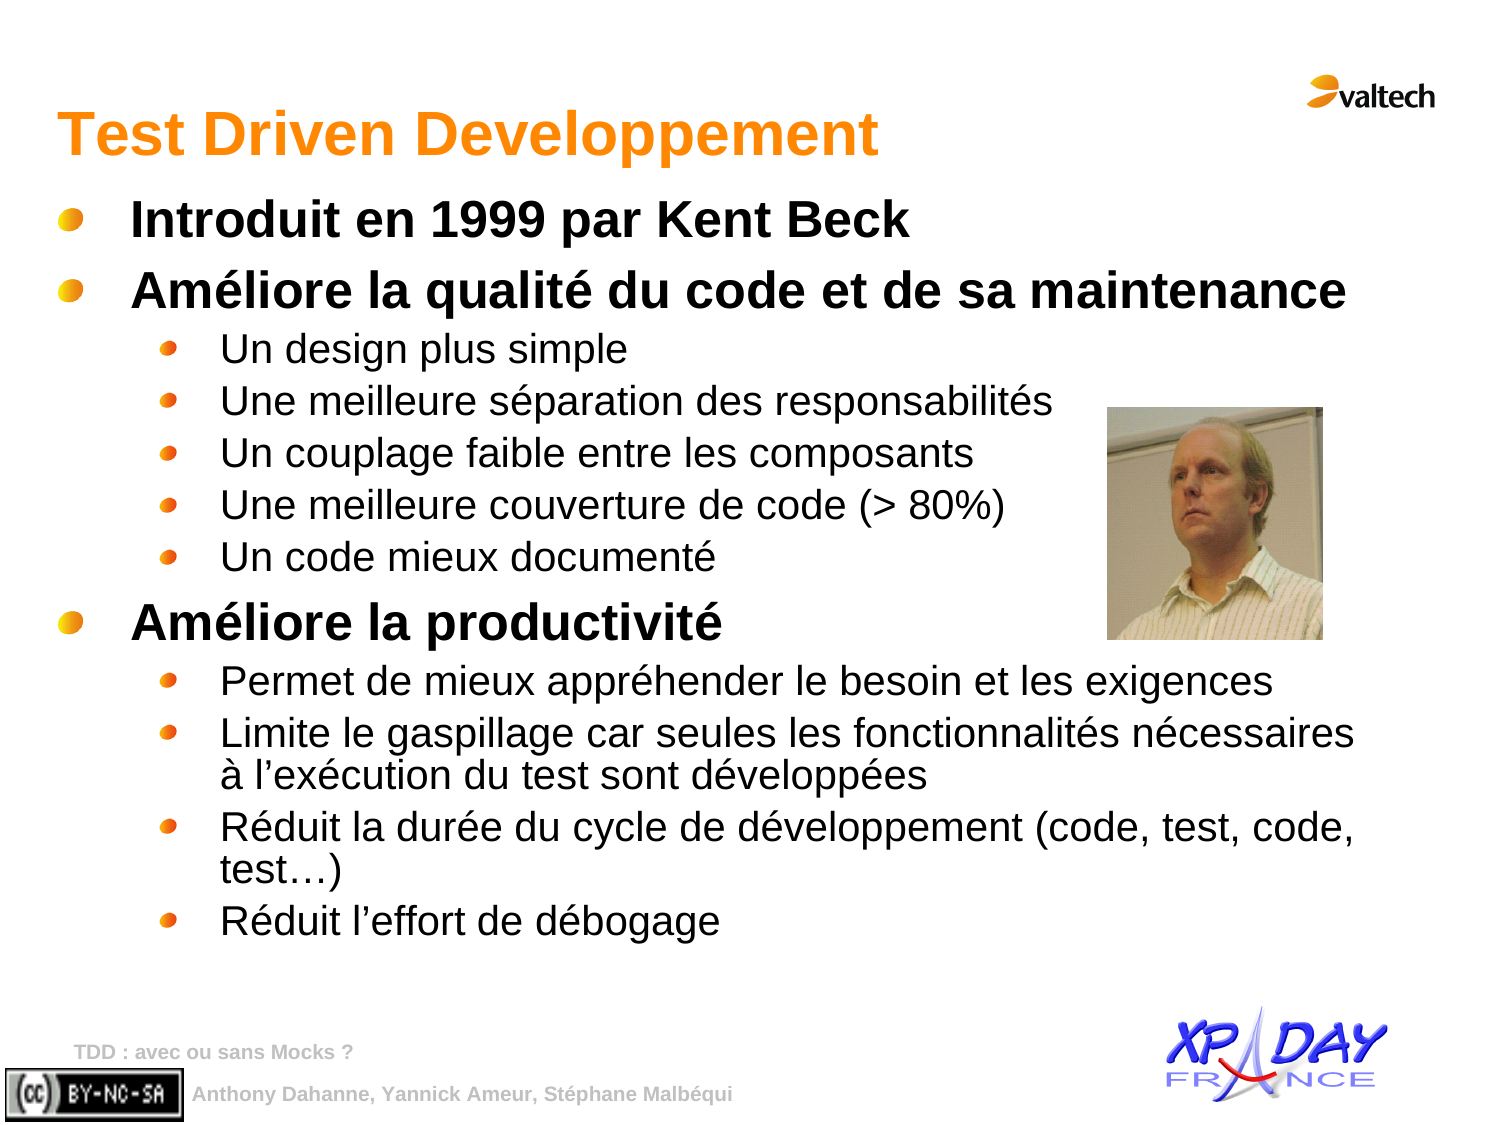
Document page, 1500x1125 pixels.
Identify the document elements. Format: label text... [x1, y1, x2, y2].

picture [5, 1068, 184, 1122]
picture [1305, 73, 1436, 109]
picture [1107, 407, 1323, 640]
title Test Driven Developpement [56, 49, 1293, 219]
picture [1163, 1026, 1388, 1102]
list Introduit en 1999 par Kent Beck Améliore la qualité du code et de sa maintenance Un design plus simple Une meilleure séparation des responsabilités Un couplage faible entre les composants Une meilleure couverture de code (> 80%) Un code mieux documenté Améliore la productivité Permet de mieux appréhender le besoin et les exigences Limite le gaspillage car seules les fonctionnalités nécessaires à l’exécution du test sont développées Réduit la durée du cycle de développement (code, test, code, test…) Réduit l’effort de débogage [57, 190, 1388, 1026]
